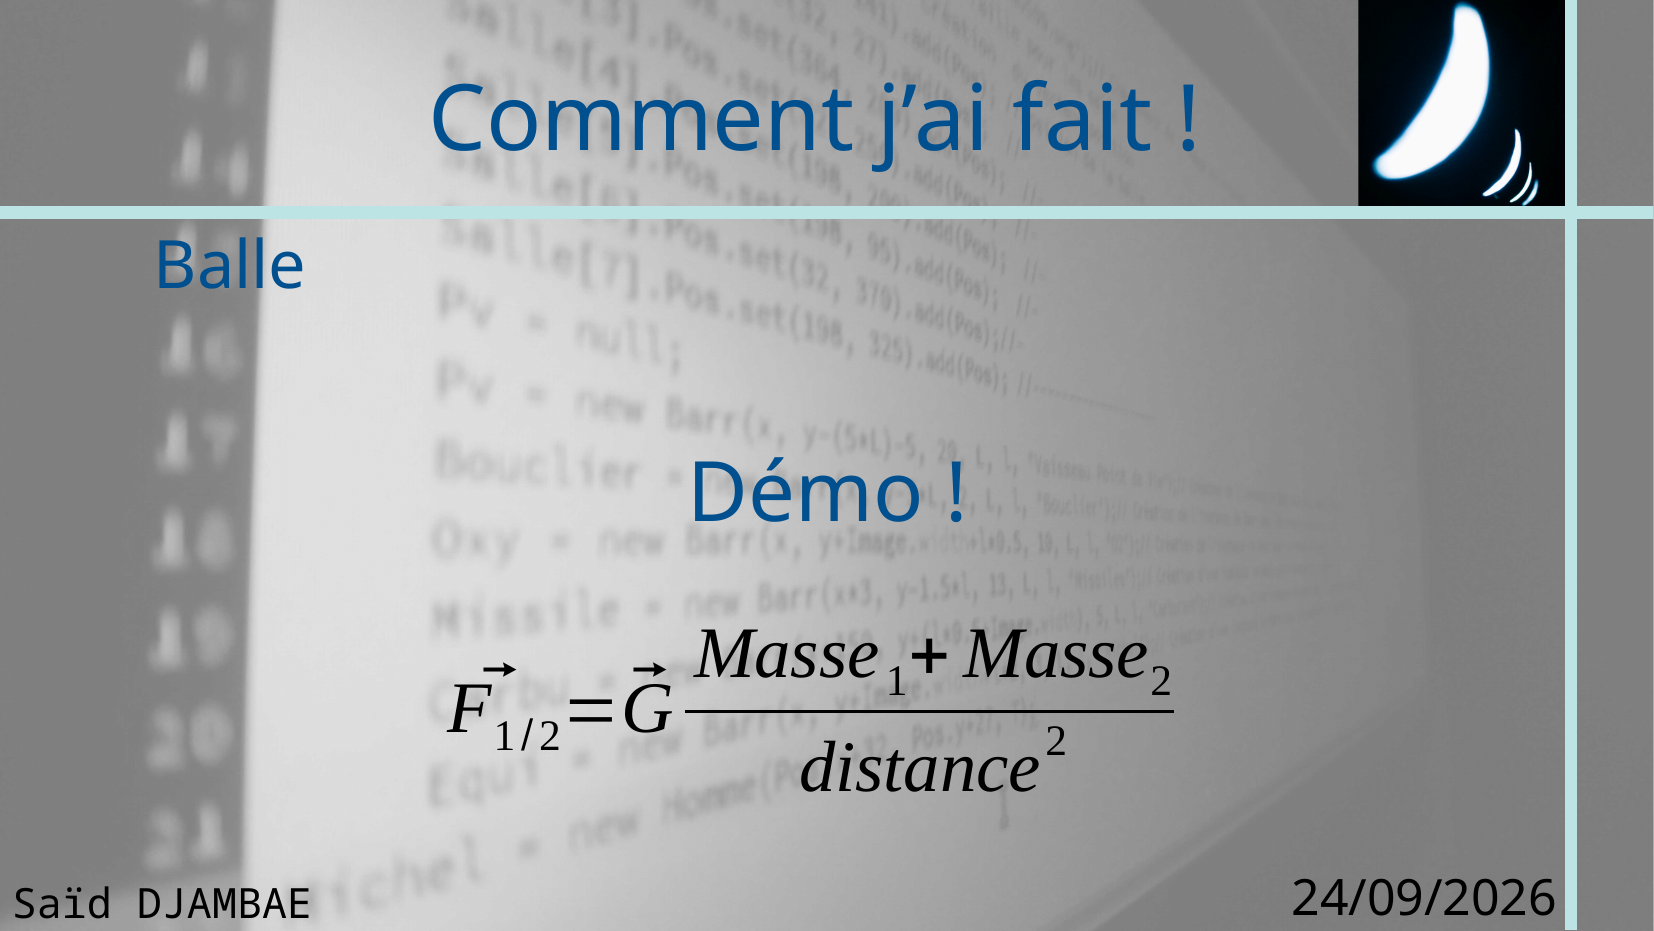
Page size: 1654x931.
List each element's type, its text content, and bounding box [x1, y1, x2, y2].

list Balle [82, 217, 1571, 390]
title Comment j’ai fait ! [82, 37, 1571, 193]
text_box Démo ! [637, 425, 1004, 534]
picture [1577, 0, 1654, 206]
picture [0, 219, 1654, 931]
picture [0, 0, 1565, 206]
chart [425, 614, 1197, 807]
